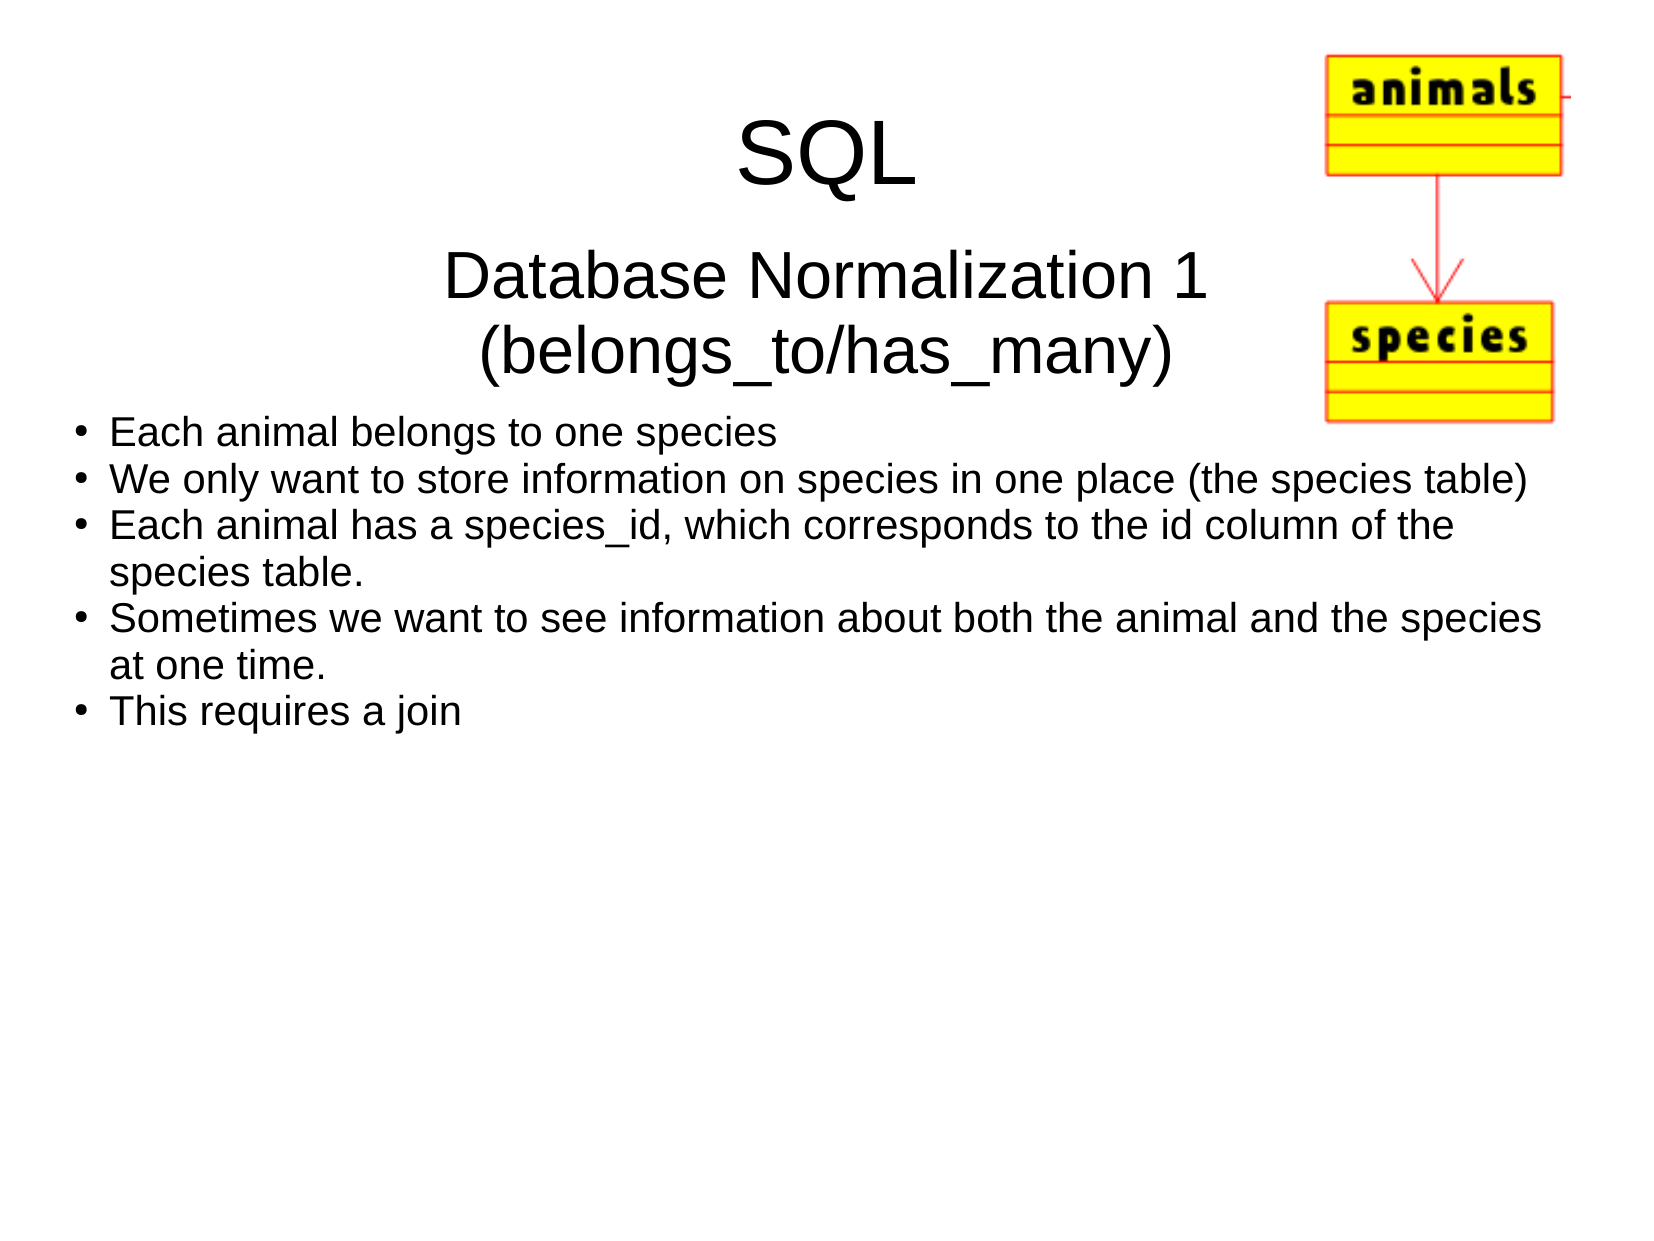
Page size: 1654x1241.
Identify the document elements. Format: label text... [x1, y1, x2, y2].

text_box Each animal belongs to one species We only want to store information on species in one place (the species table) Each animal has a species_id, which corresponds to the id column of the species table. Sometimes we want to see information about both the animal and the species at one time. This requires a join [59, 401, 1595, 746]
title SQL [82, 49, 1310, 236]
subtitle Database Normalization 1 (belongs_to/has_many) [82, 236, 1310, 390]
picture [1310, 49, 1571, 433]
